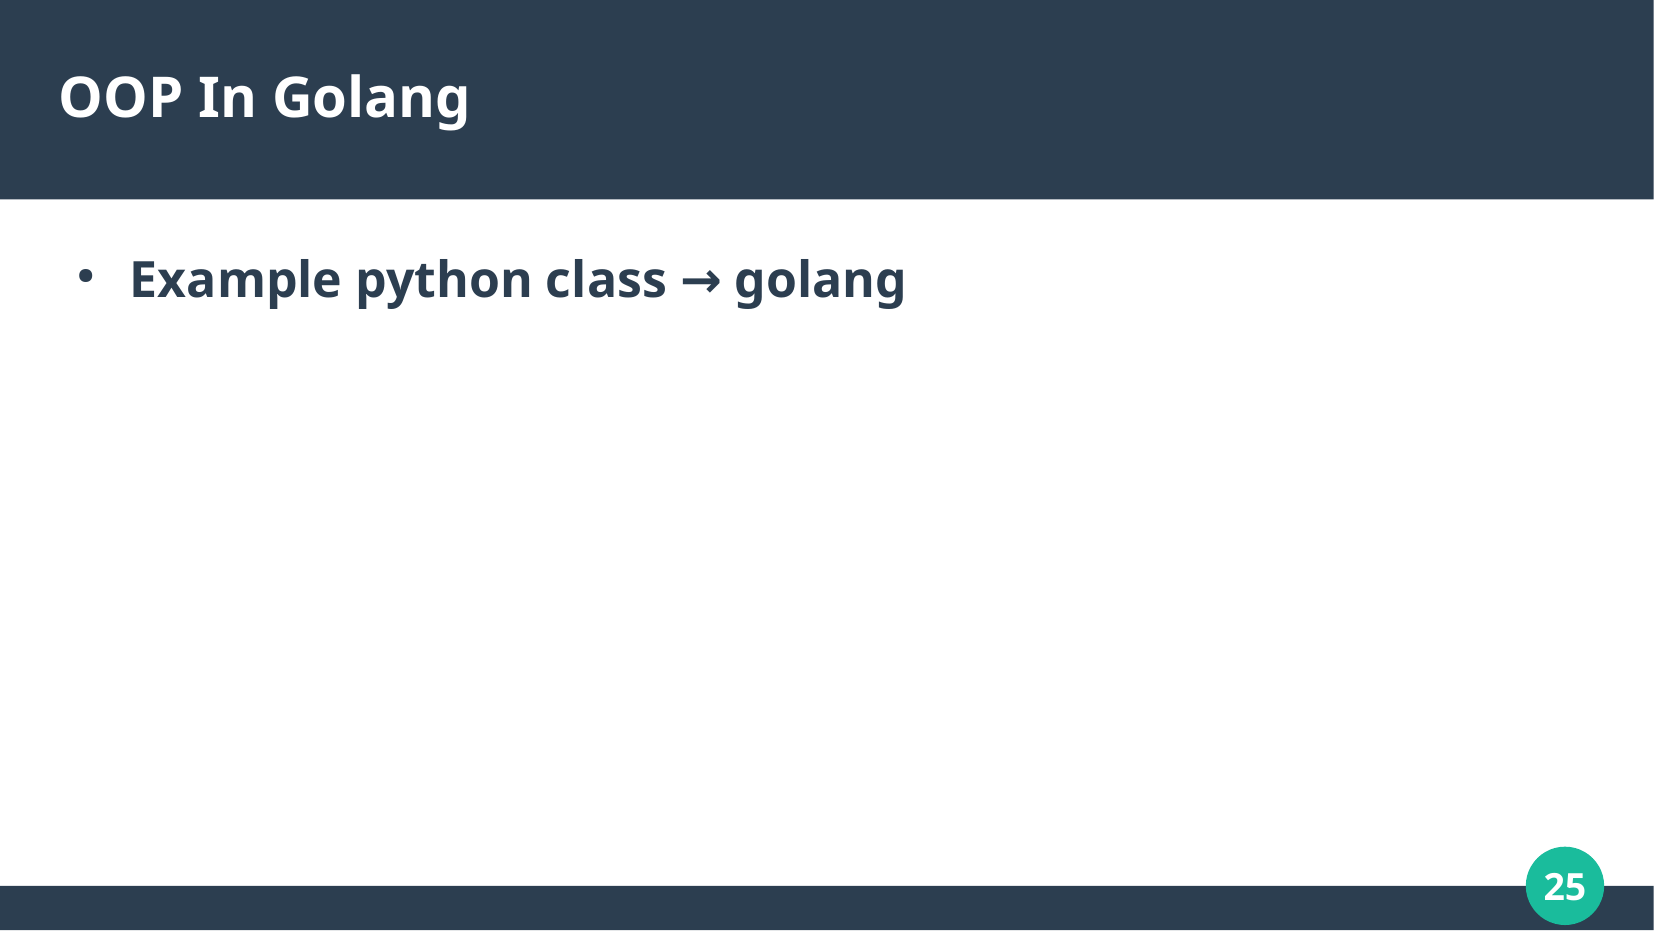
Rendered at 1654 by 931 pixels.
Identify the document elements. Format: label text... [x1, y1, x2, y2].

list Example python class → golang [59, 243, 1595, 864]
title OOP In Golang [59, 37, 1595, 155]
